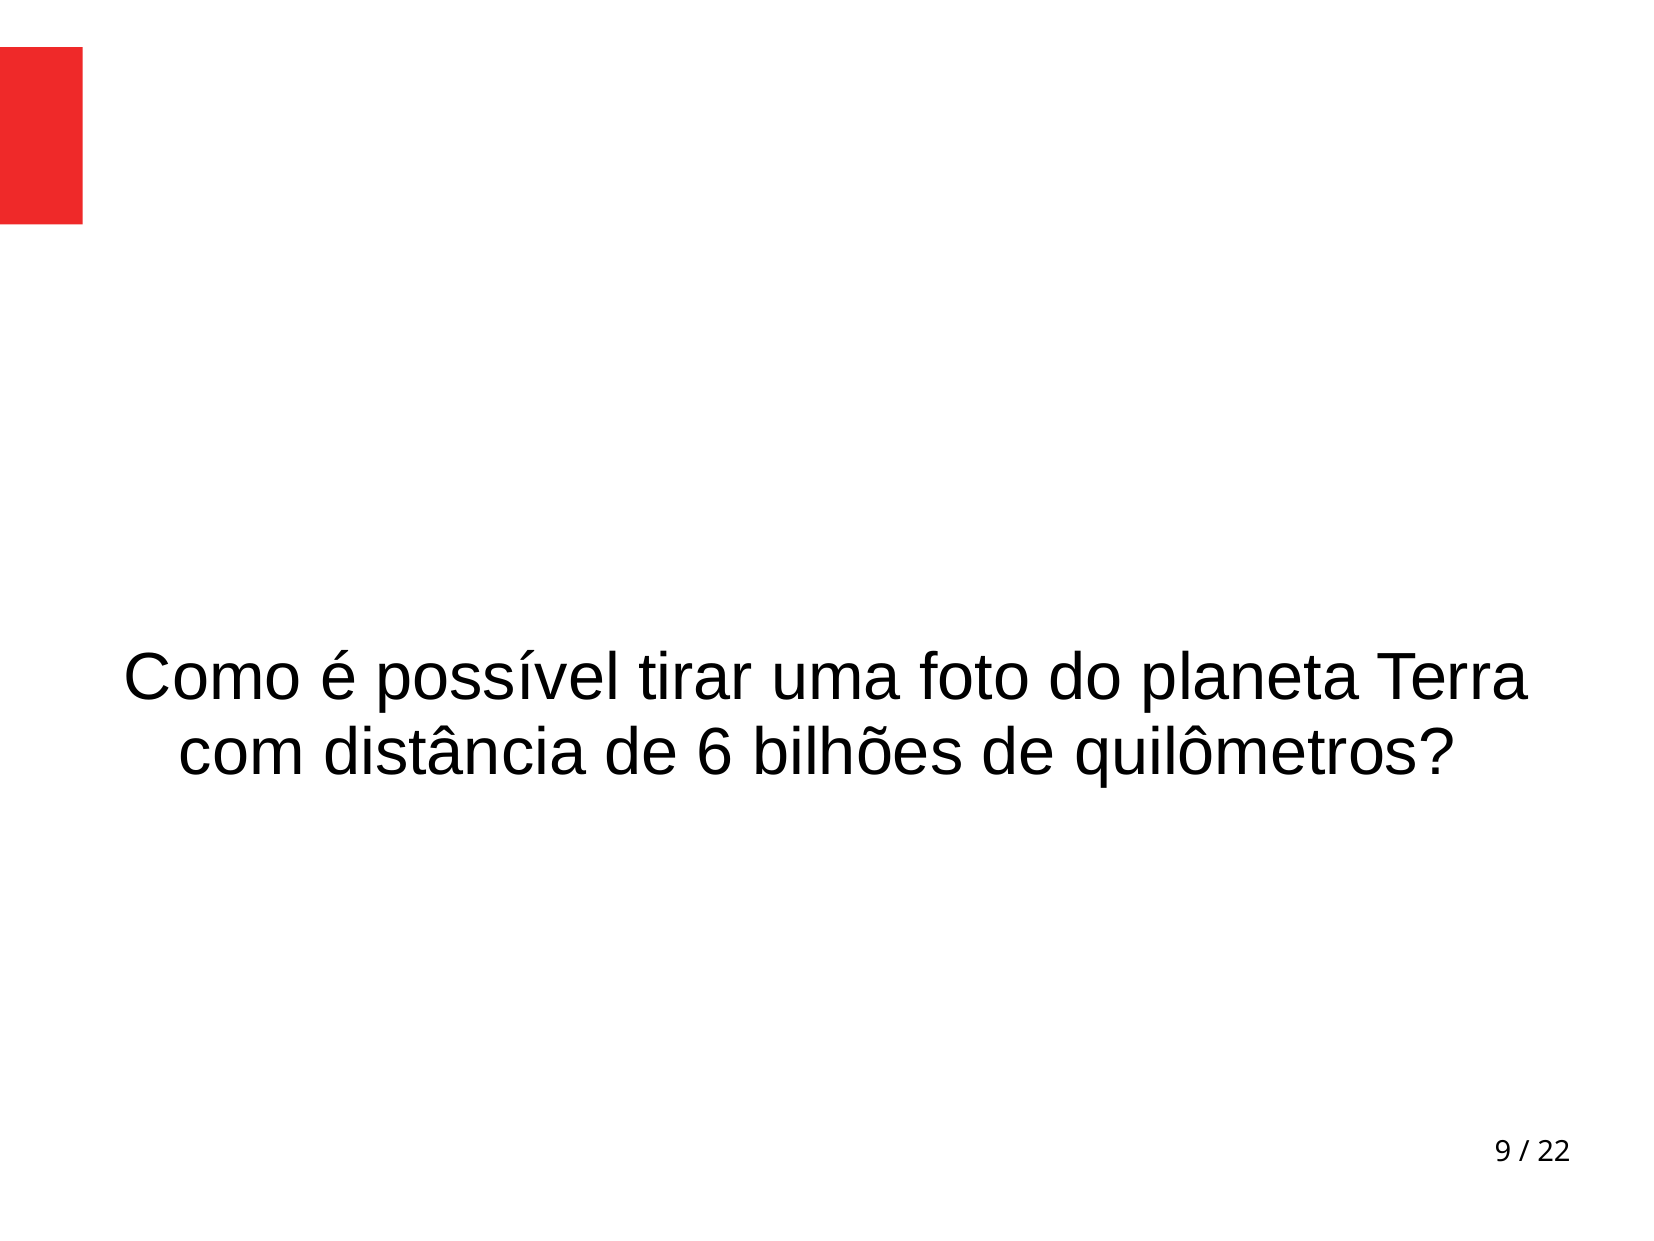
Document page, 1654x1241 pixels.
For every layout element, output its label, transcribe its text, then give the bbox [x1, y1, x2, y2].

subtitle Como é possível tirar uma foto do planeta Terra com distância de 6 bilhões de quilômetros? [118, 354, 1536, 1074]
